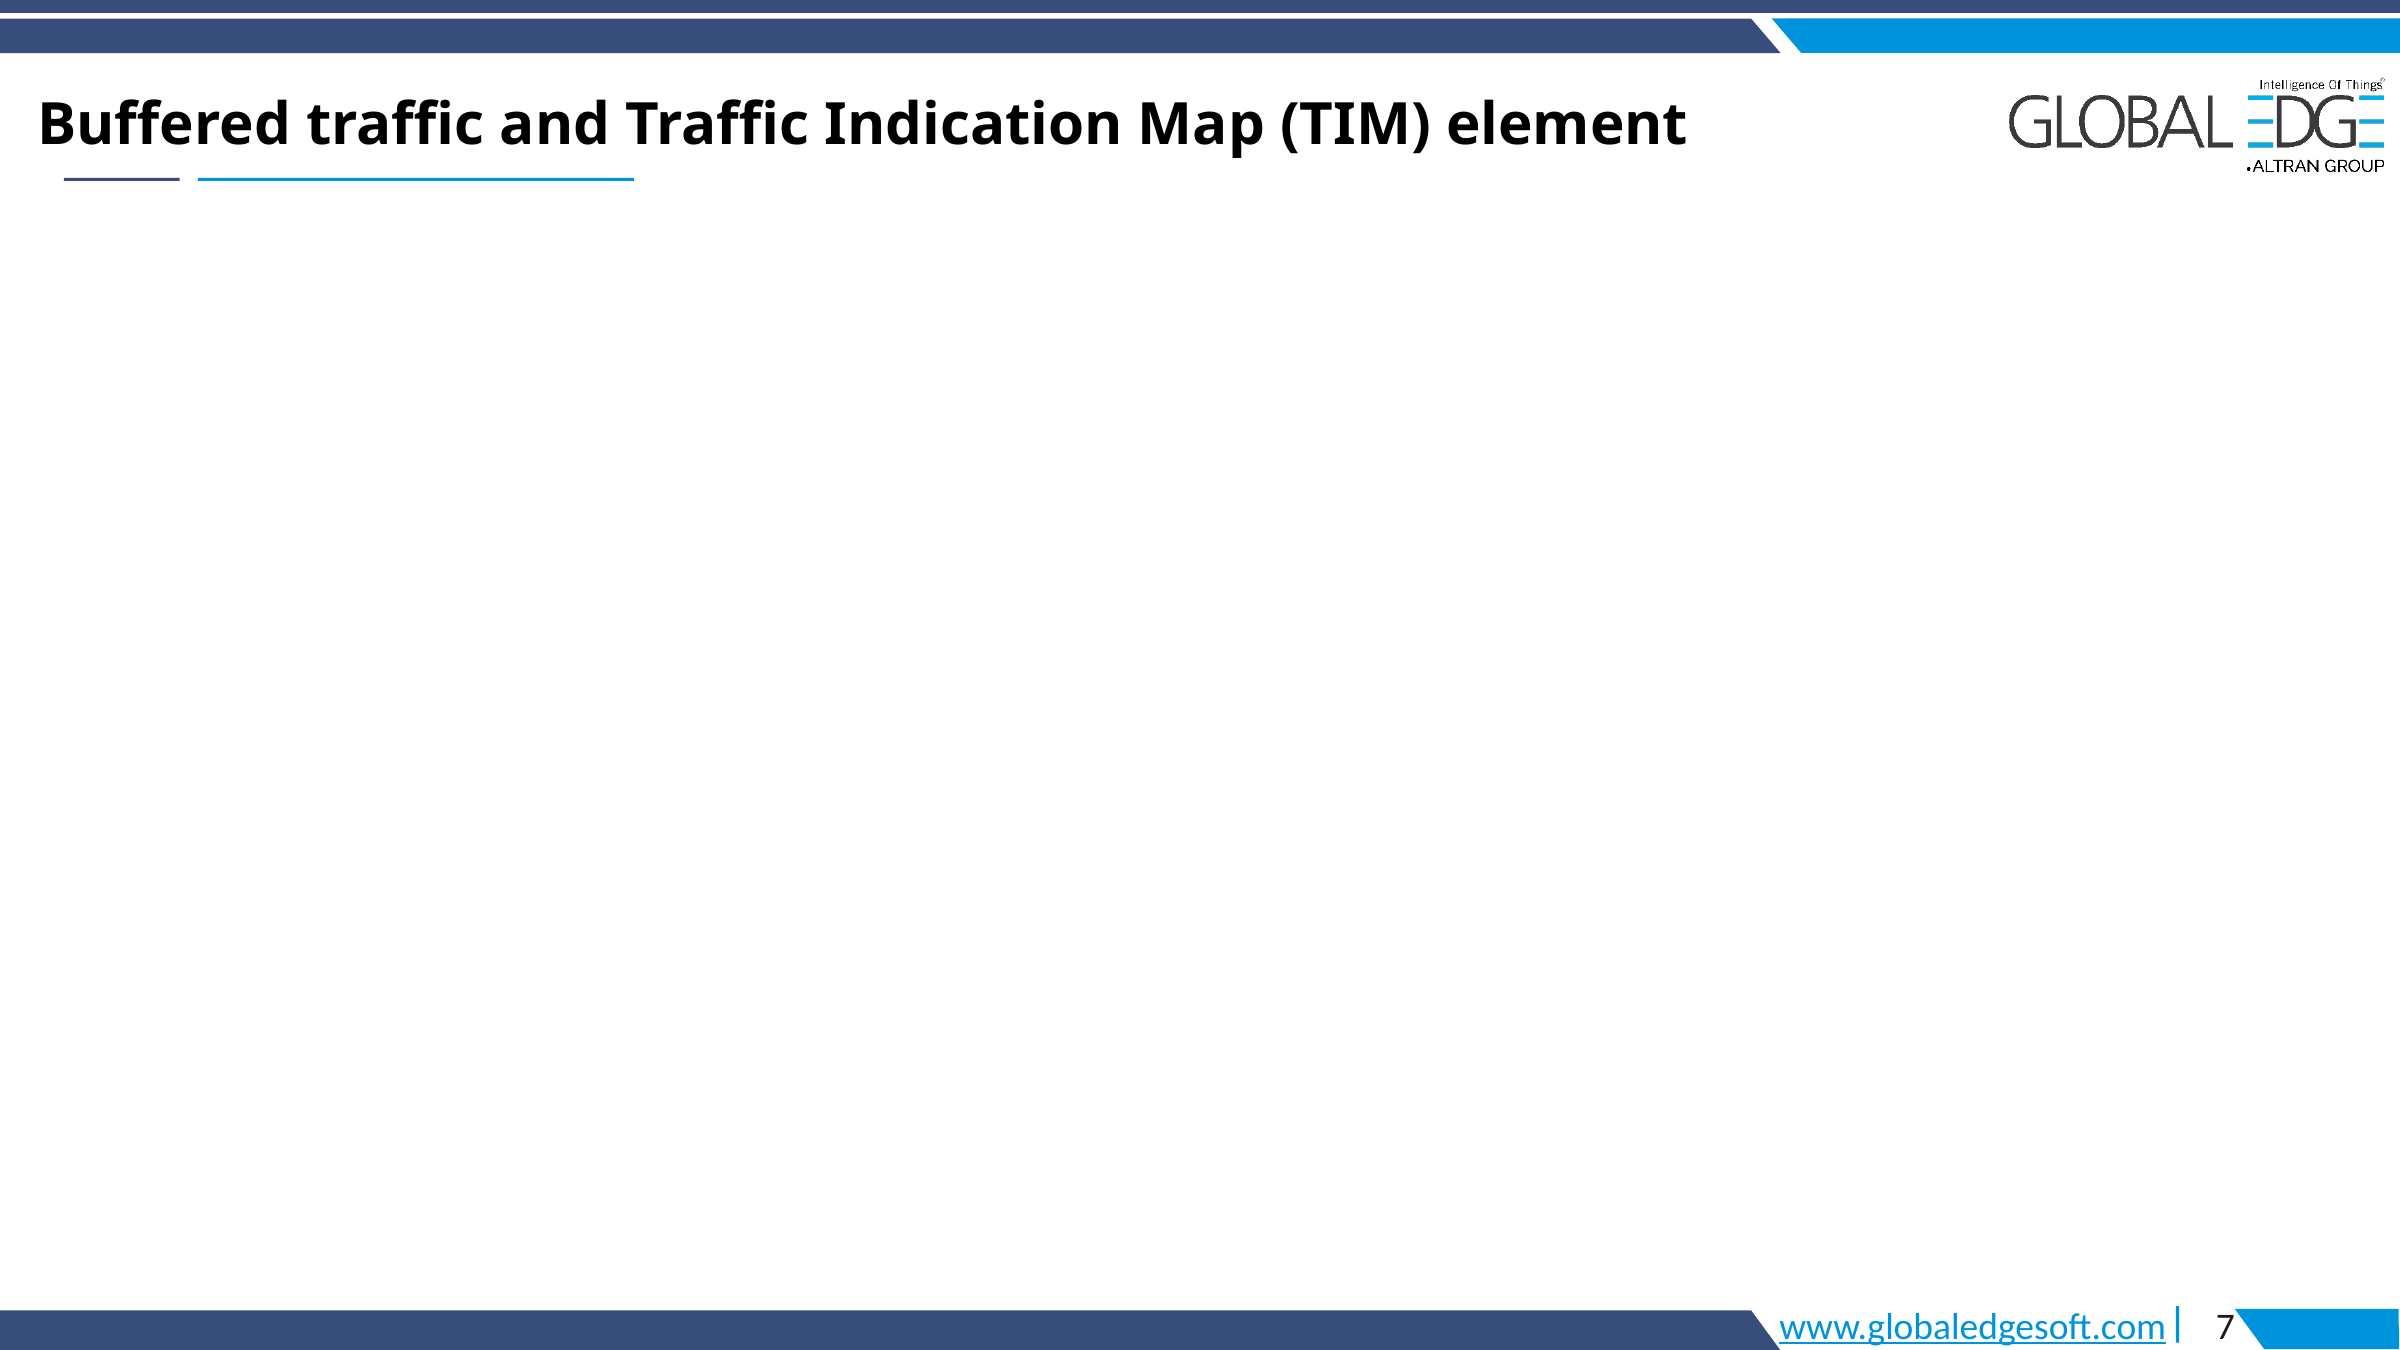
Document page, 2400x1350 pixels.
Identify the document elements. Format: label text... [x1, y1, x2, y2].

picture [2001, 67, 2392, 182]
title Buffered traffic and Traffic Indication Map (TIM) element [26, 64, 1977, 178]
